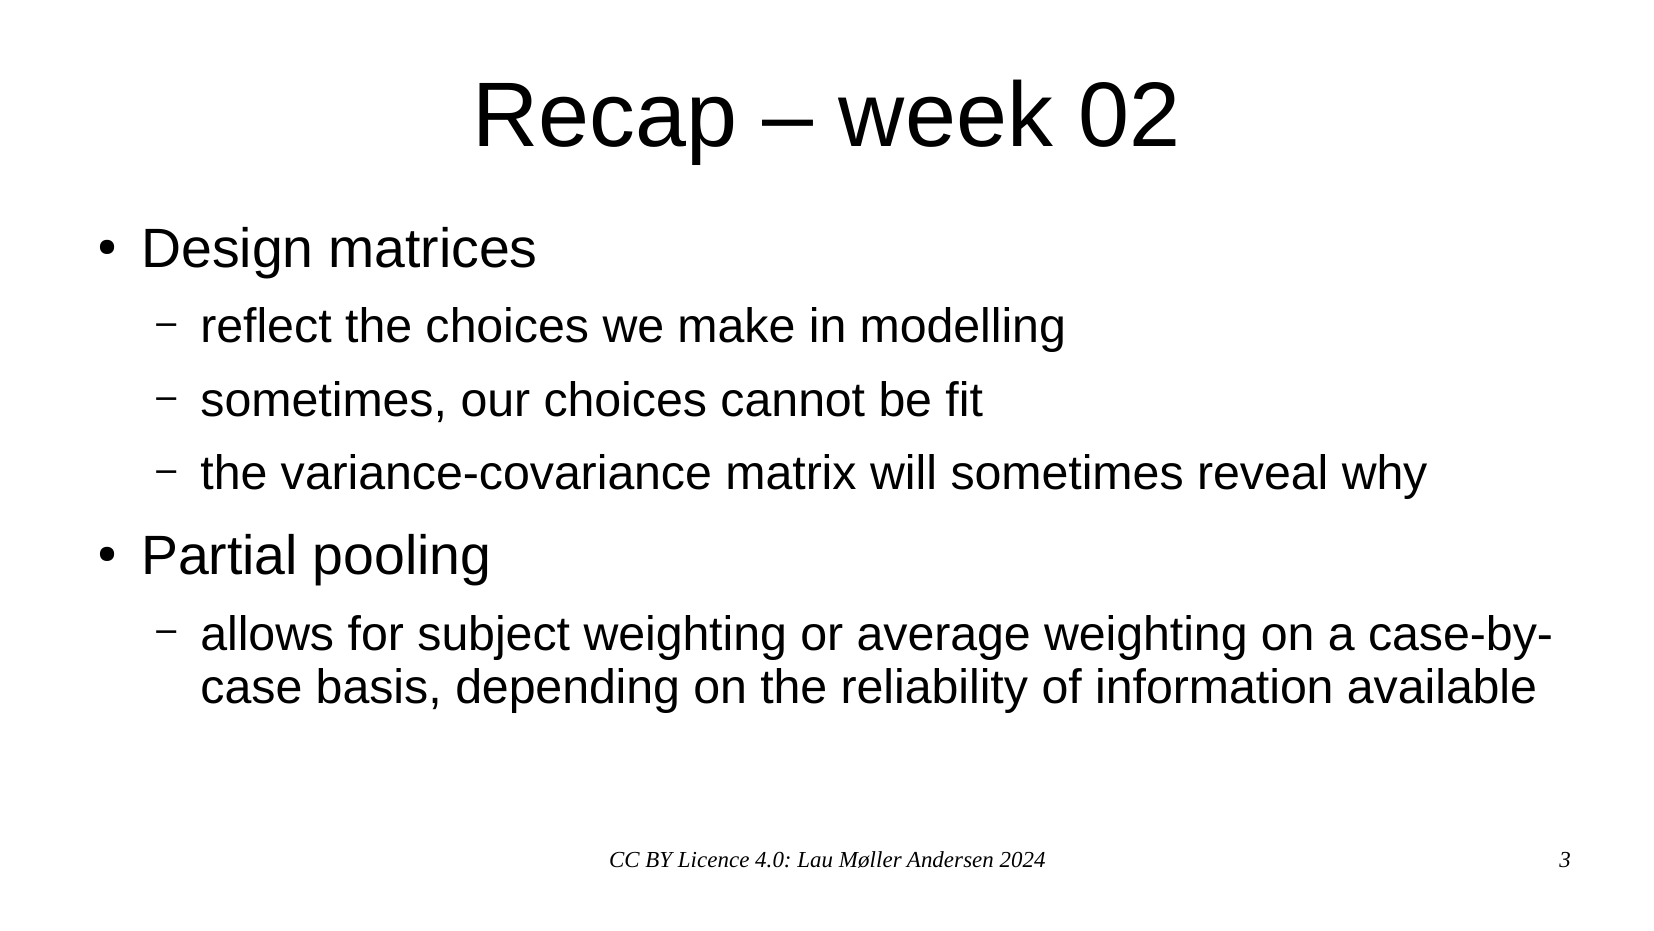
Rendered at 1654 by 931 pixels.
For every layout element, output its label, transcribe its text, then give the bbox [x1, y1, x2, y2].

list Design matrices reflect the choices we make in modelling sometimes, our choices cannot be fit the variance-covariance matrix will sometimes reveal why Partial pooling allows for subject weighting or average weighting on a case-by-case basis, depending on the reliability of information available [82, 217, 1571, 758]
title Recap – week 02 [82, 37, 1571, 193]
